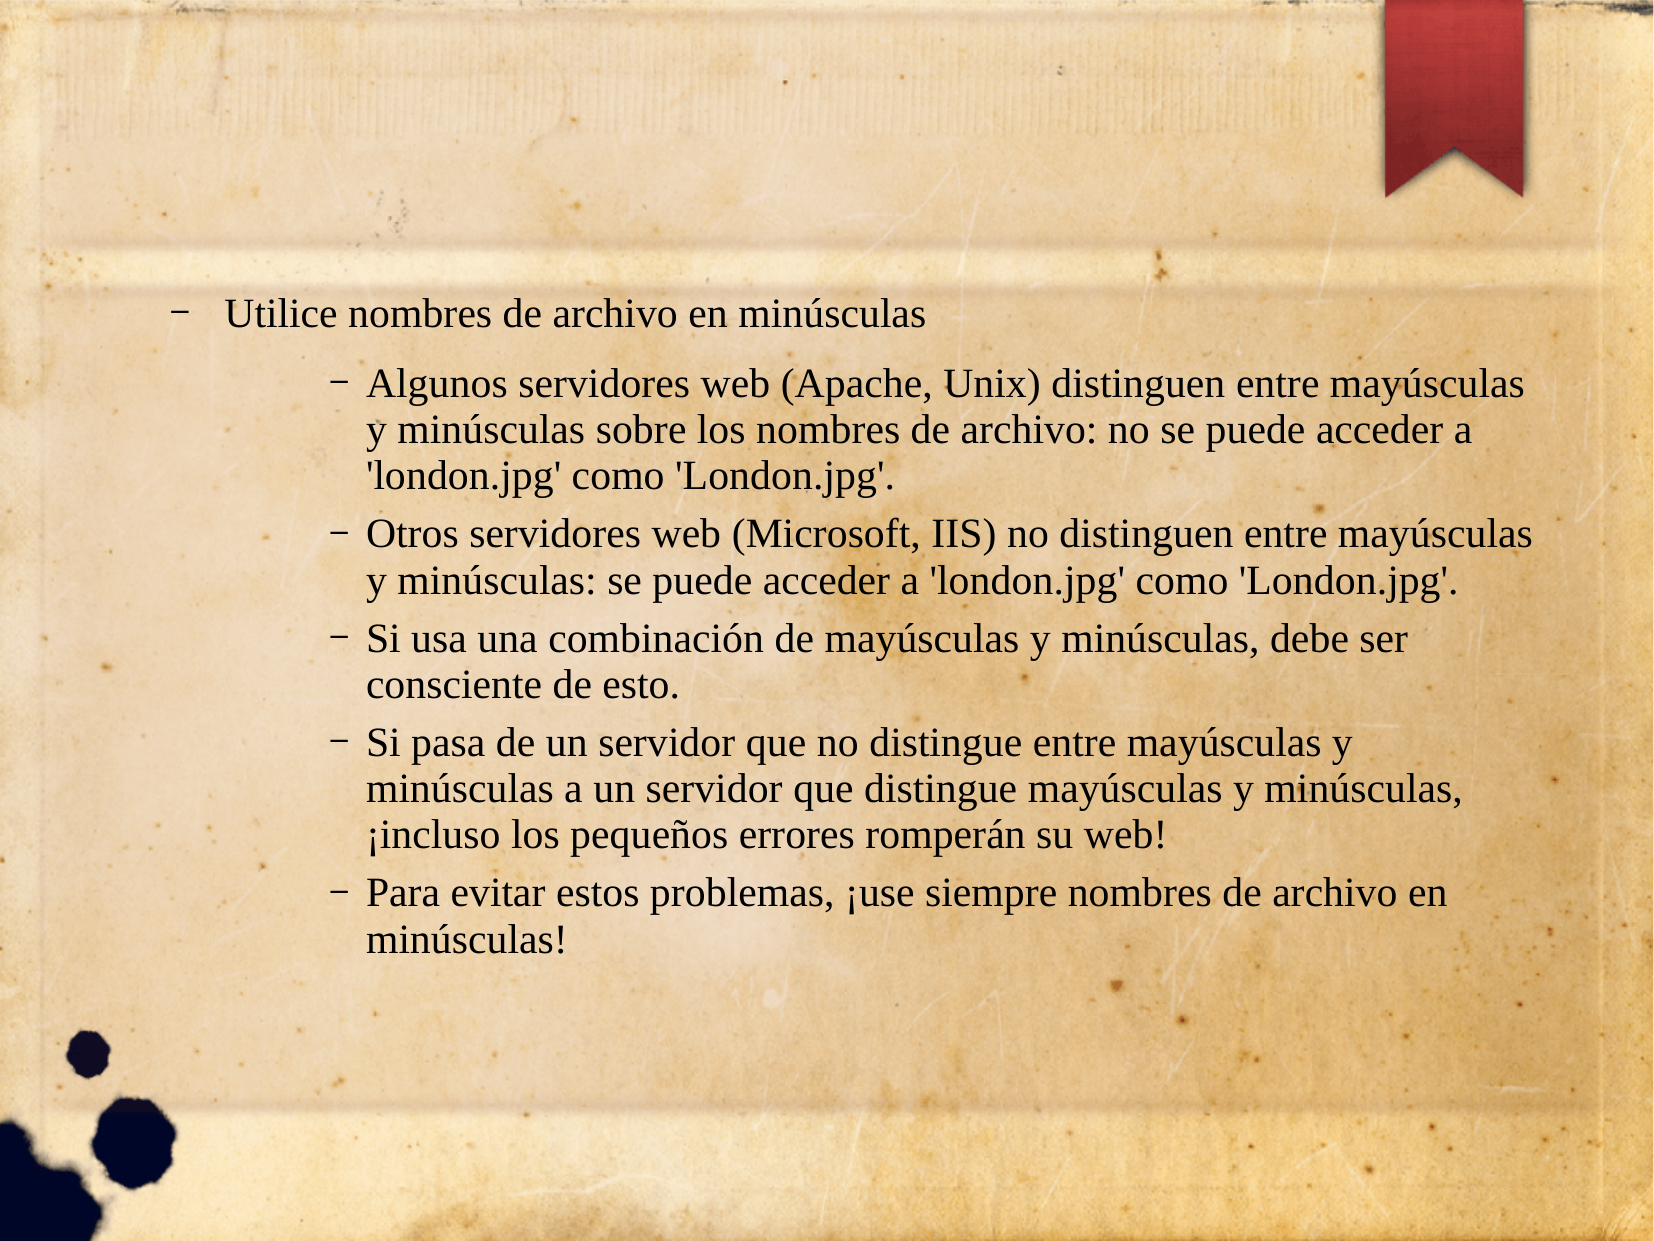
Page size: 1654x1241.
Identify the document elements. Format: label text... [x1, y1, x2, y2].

list Utilice nombres de archivo en minúsculas Algunos servidores web (Apache, Unix) distinguen entre mayúsculas y minúsculas sobre los nombres de archivo: no se puede acceder a 'london.jpg' como 'London.jpg'. Otros servidores web (Microsoft, IIS) no distinguen entre mayúsculas y minúsculas: se puede acceder a 'london.jpg' como 'London.jpg'. Si usa una combinación de mayúsculas y minúsculas, debe ser consciente de esto. Si pasa de un servidor que no distingue entre mayúsculas y minúsculas a un servidor que distingue mayúsculas y minúsculas, ¡incluso los pequeños errores romperán su web! Para evitar estos problemas, ¡use siempre nombres de archivo en minúsculas! [82, 290, 1538, 1010]
picture [0, 0, 1654, 1241]
